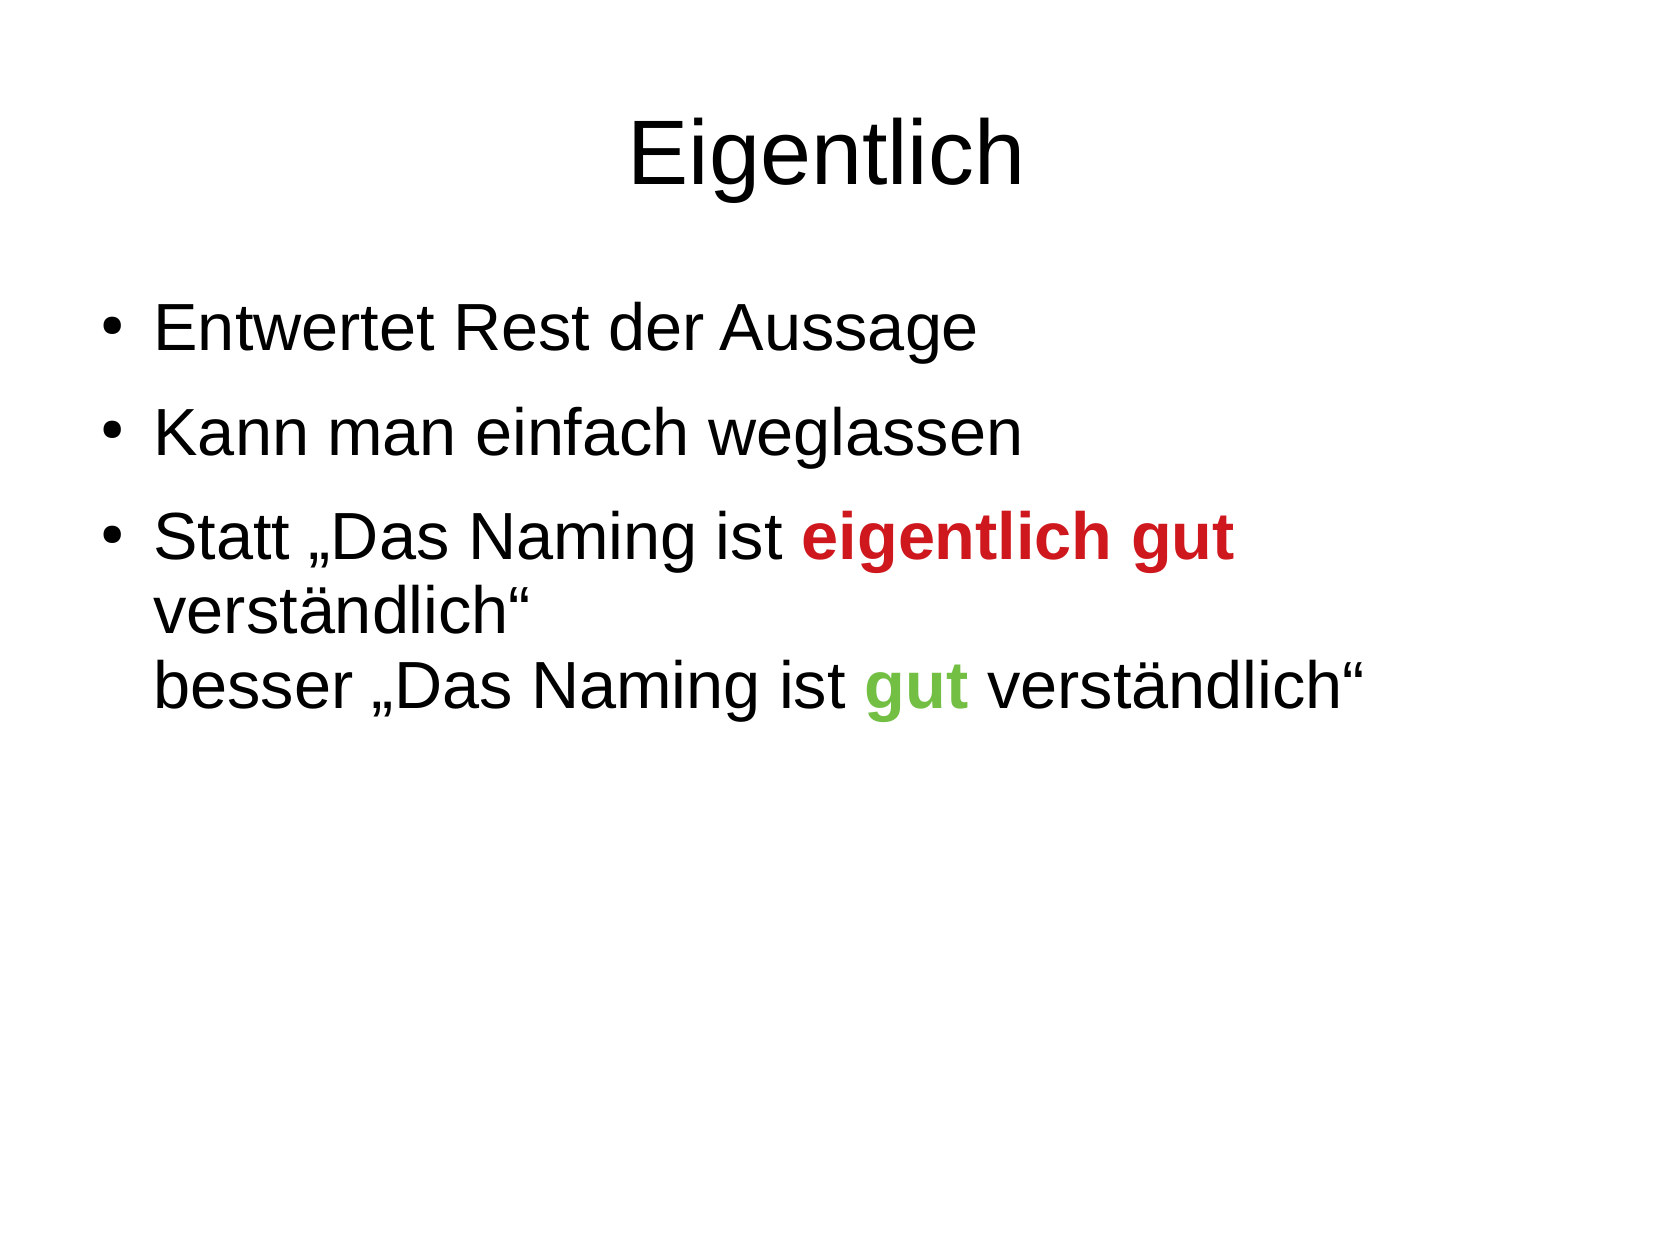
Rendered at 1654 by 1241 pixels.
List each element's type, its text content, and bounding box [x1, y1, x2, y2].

title Eigentlich [82, 49, 1571, 257]
list Entwertet Rest der Aussage Kann man einfach weglassen Statt „Das Naming ist eigentlich gut verständlich“ besser „Das Naming ist gut verständlich“ [82, 290, 1571, 1010]
